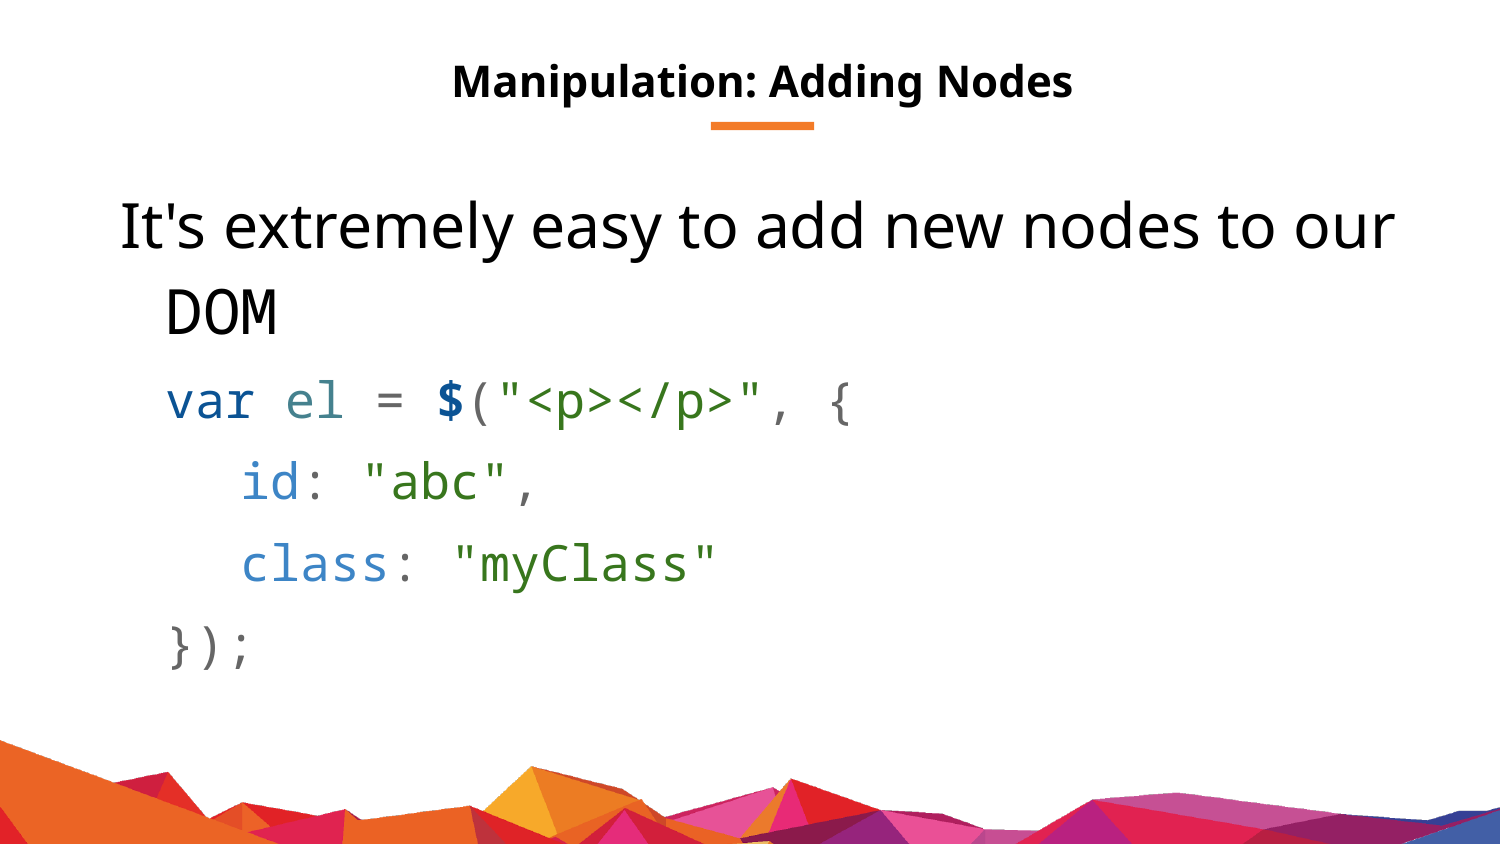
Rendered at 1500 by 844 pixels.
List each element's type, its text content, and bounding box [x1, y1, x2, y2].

text_box It's extremely easy to add new nodes to our DOM var el = $("<p></p>", { id: "abc", class: "myClass" }); [75, 159, 1426, 816]
picture [0, 740, 1500, 844]
title Manipulation: Adding Nodes [94, 39, 1431, 110]
